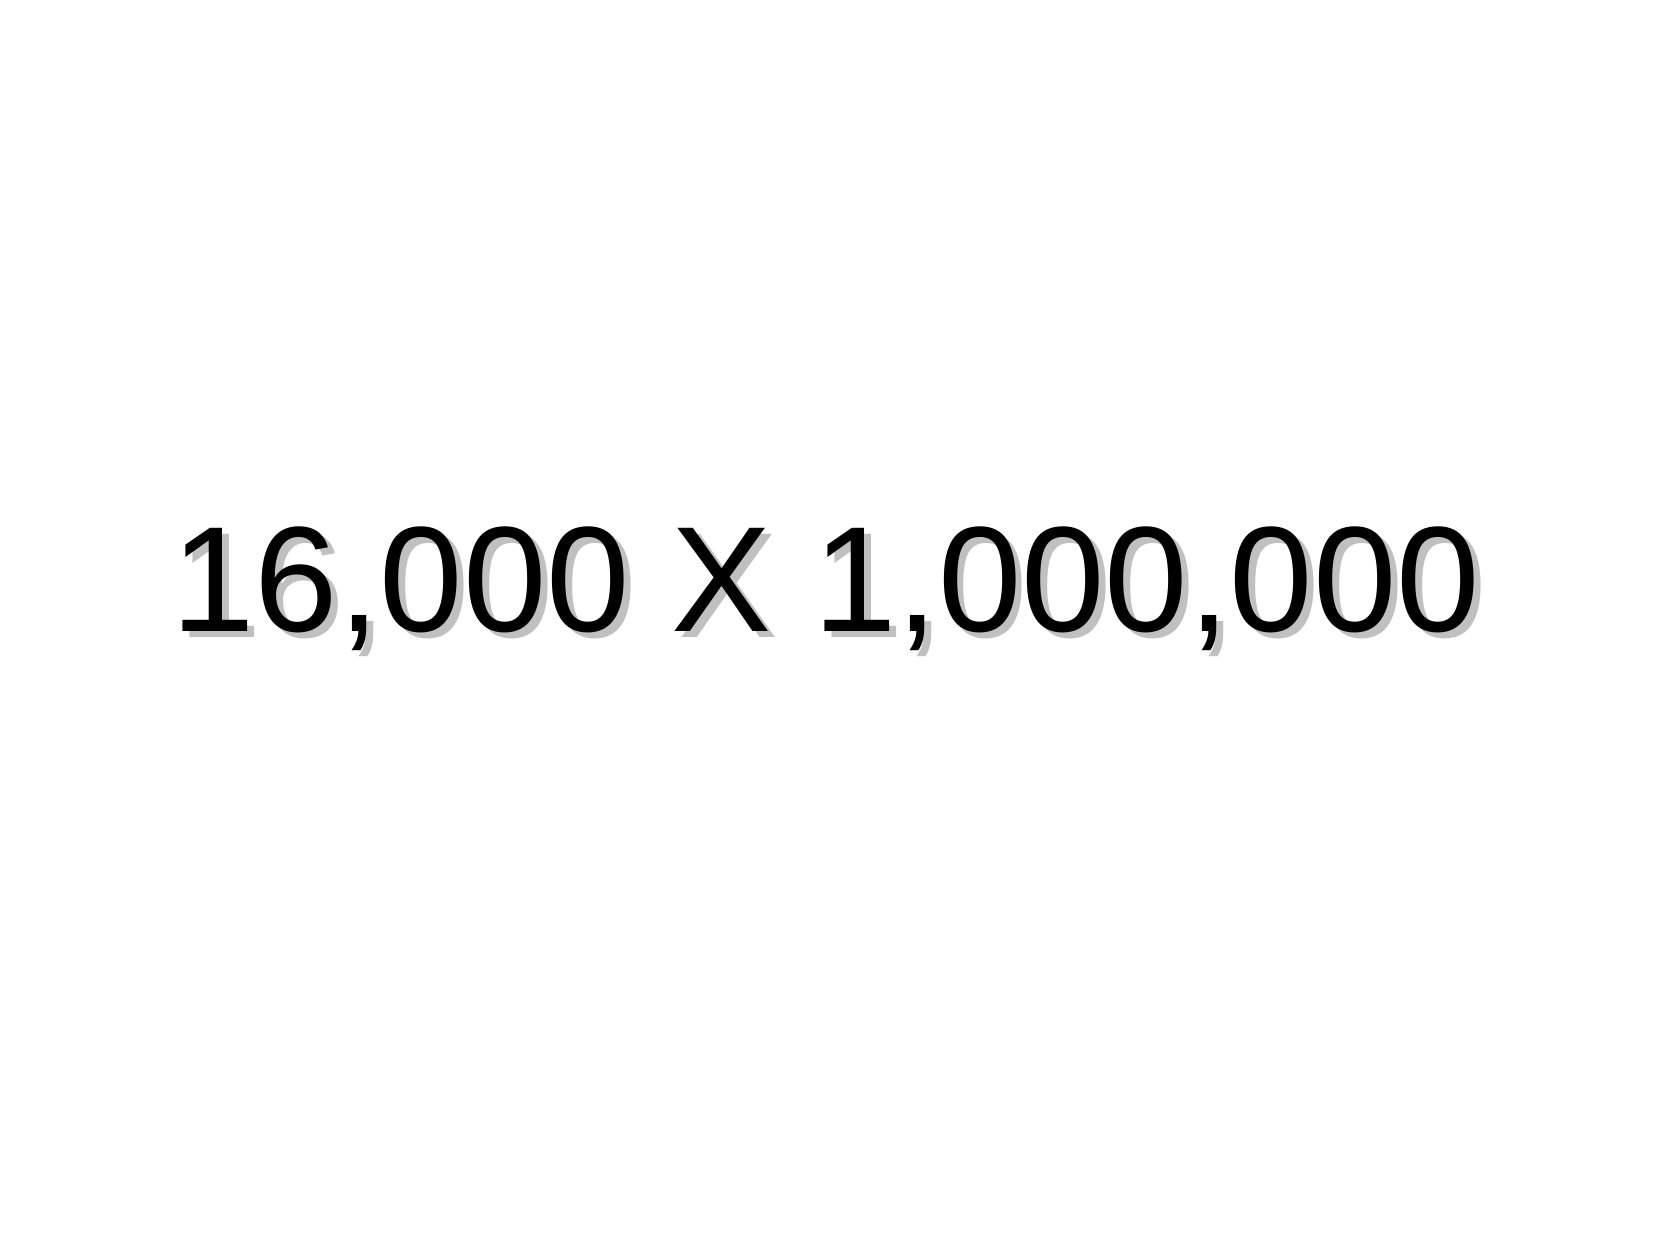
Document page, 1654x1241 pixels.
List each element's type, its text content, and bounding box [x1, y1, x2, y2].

subtitle 16,000 X 1,000,000 [82, 56, 1571, 1102]
